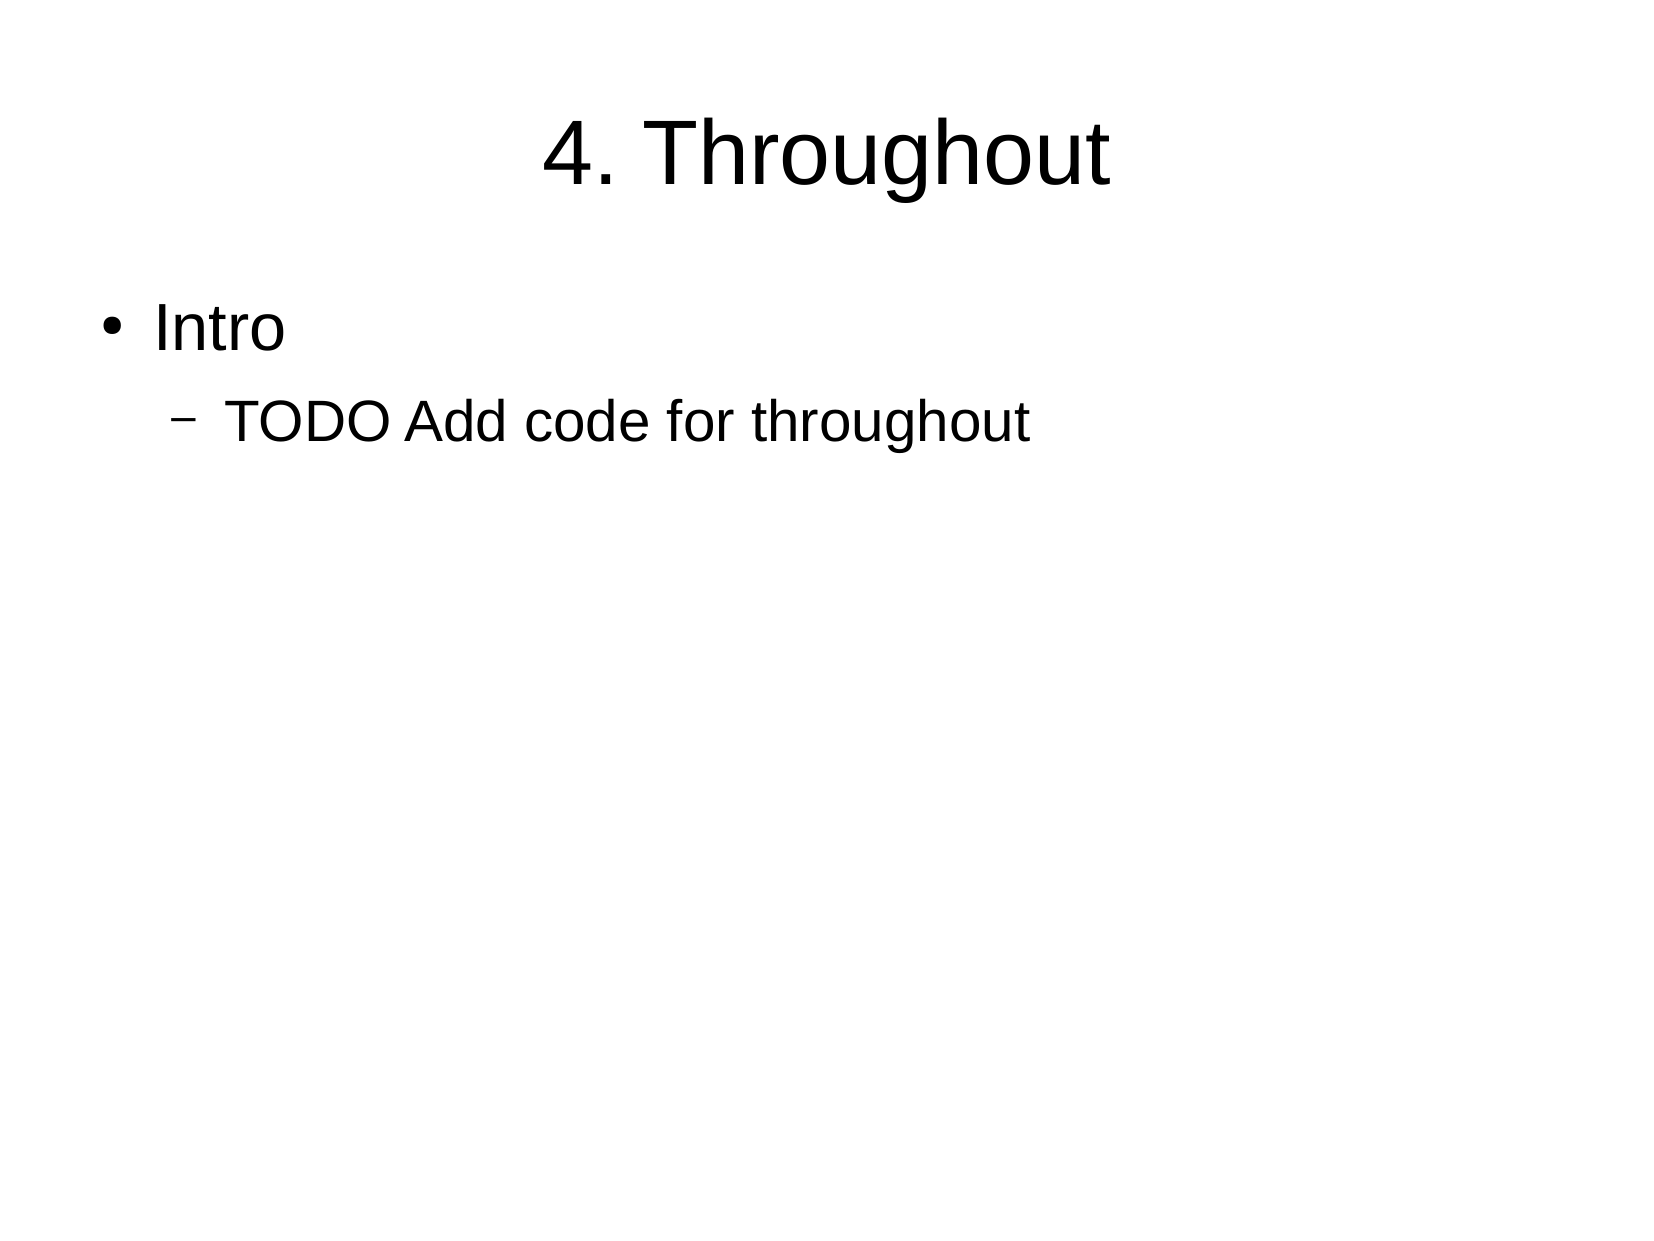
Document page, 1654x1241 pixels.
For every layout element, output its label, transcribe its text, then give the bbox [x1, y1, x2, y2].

title 4. Throughout [82, 49, 1571, 257]
list Intro TODO Add code for throughout [82, 290, 1571, 1010]
